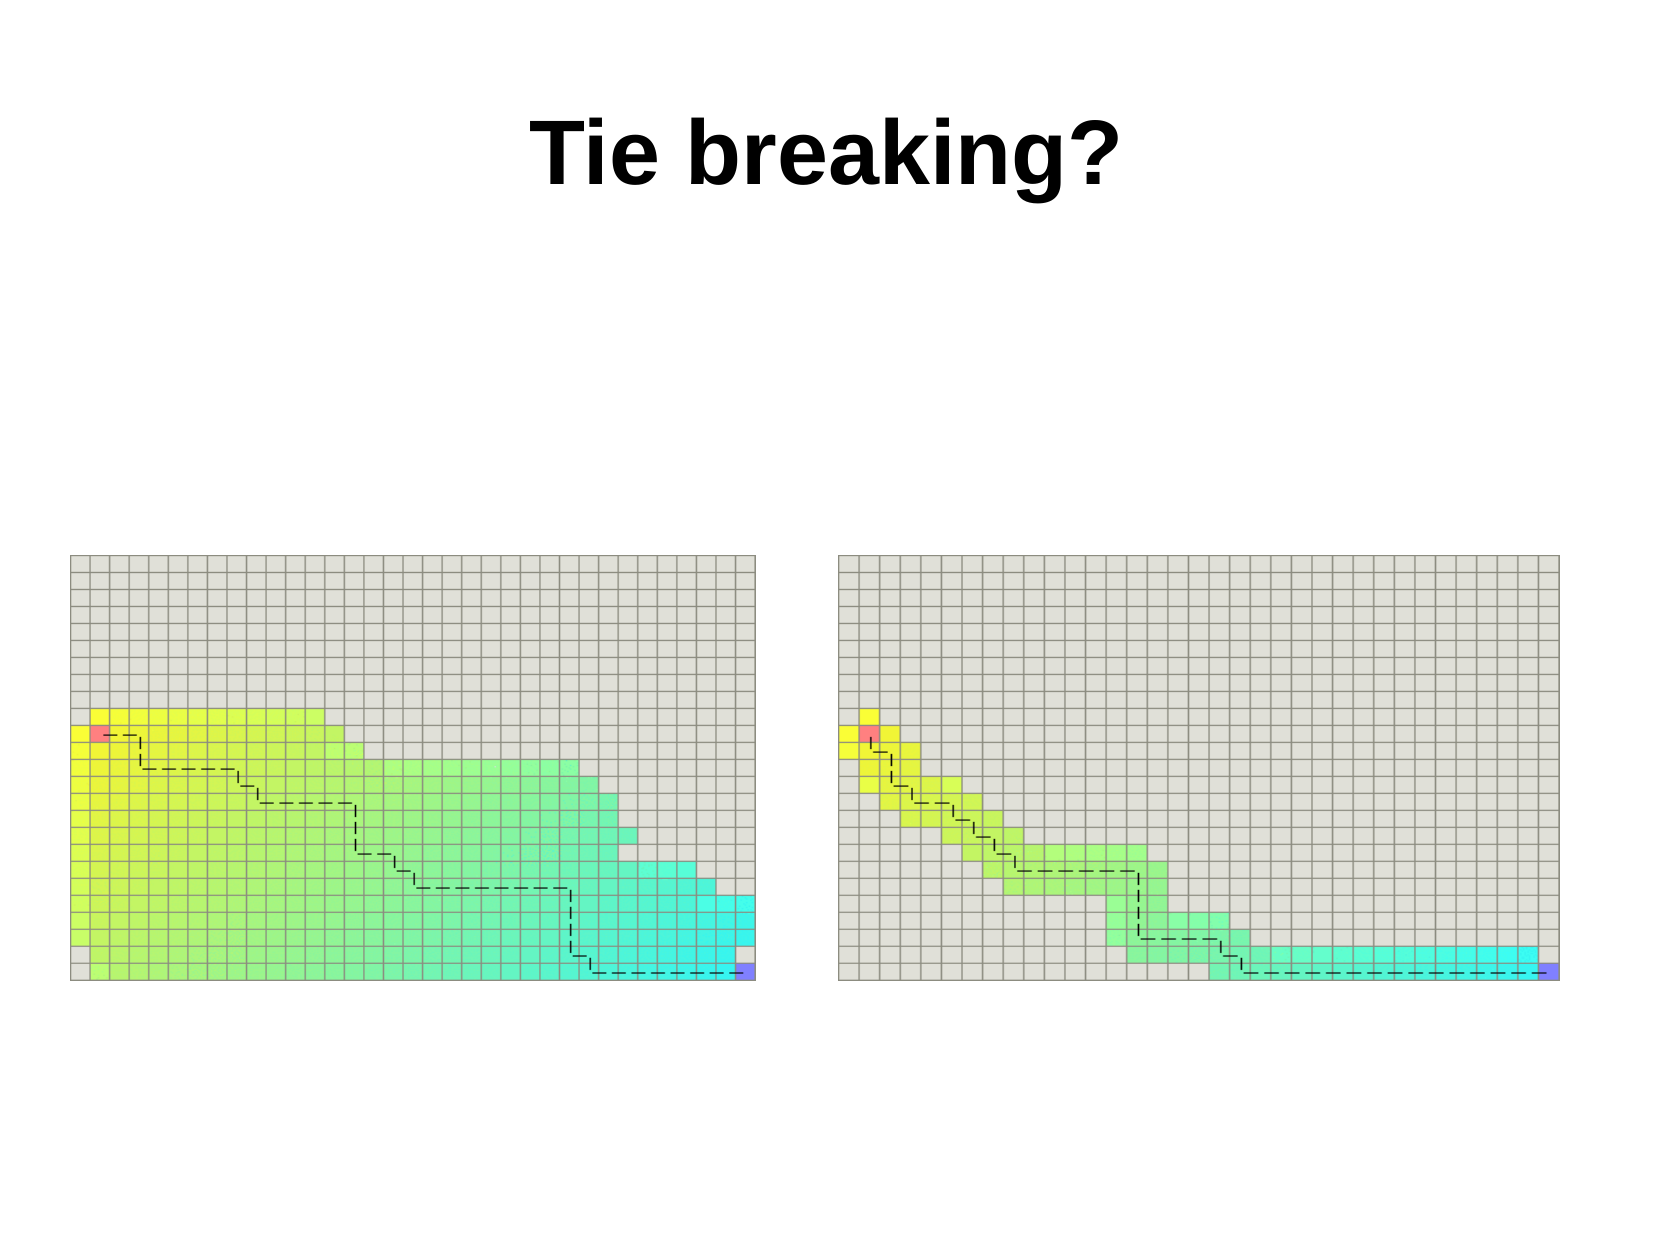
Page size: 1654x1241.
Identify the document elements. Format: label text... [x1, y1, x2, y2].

picture [70, 555, 756, 981]
picture [838, 555, 1560, 981]
title Tie breaking? [82, 49, 1571, 257]
